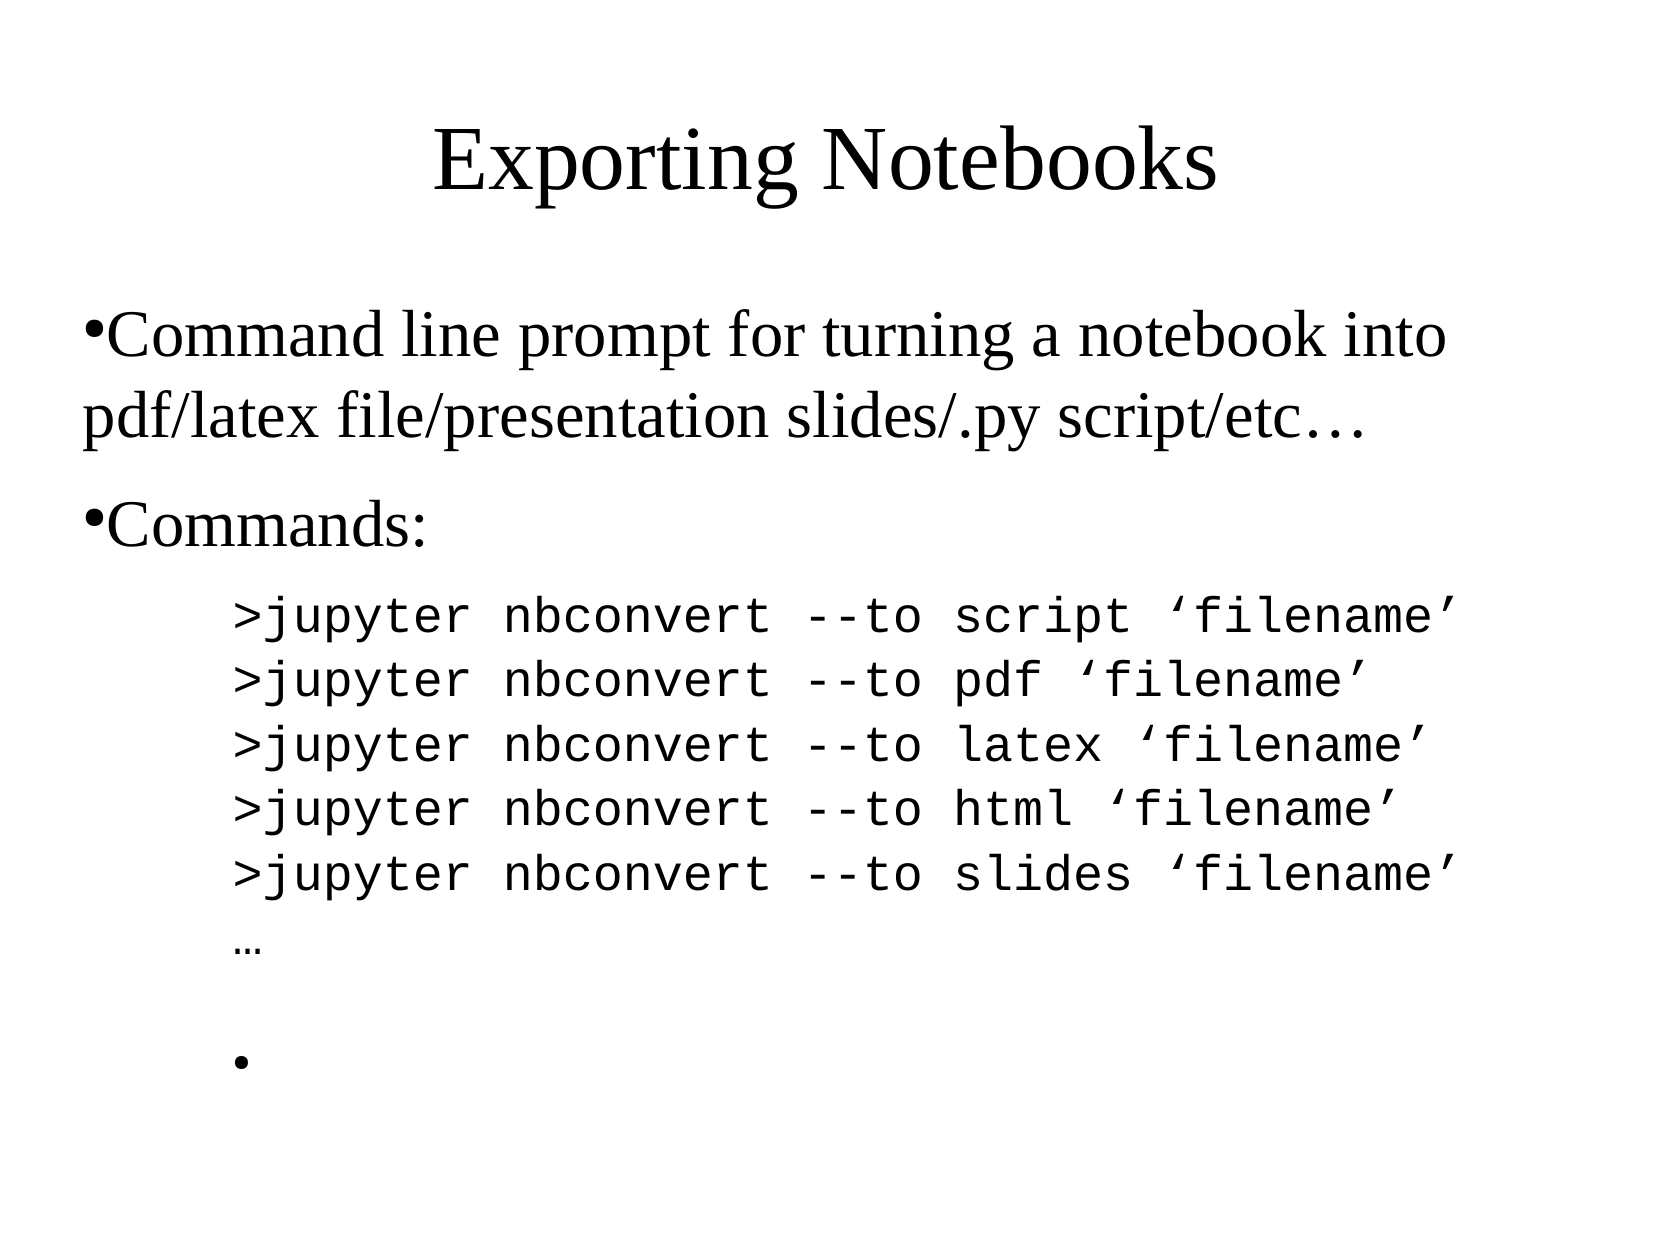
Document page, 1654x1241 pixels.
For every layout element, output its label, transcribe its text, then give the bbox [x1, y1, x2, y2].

title Exporting Notebooks [82, 49, 1571, 257]
list Command line prompt for turning a notebook into pdf/latex file/presentation slides/.py script/etc… Commands: >jupyter nbconvert --to script ‘filename’ >jupyter nbconvert --to pdf ‘filename’ >jupyter nbconvert --to latex ‘filename’ >jupyter nbconvert --to html ‘filename’ >jupyter nbconvert --to slides ‘filename’ … [82, 290, 1571, 1010]
